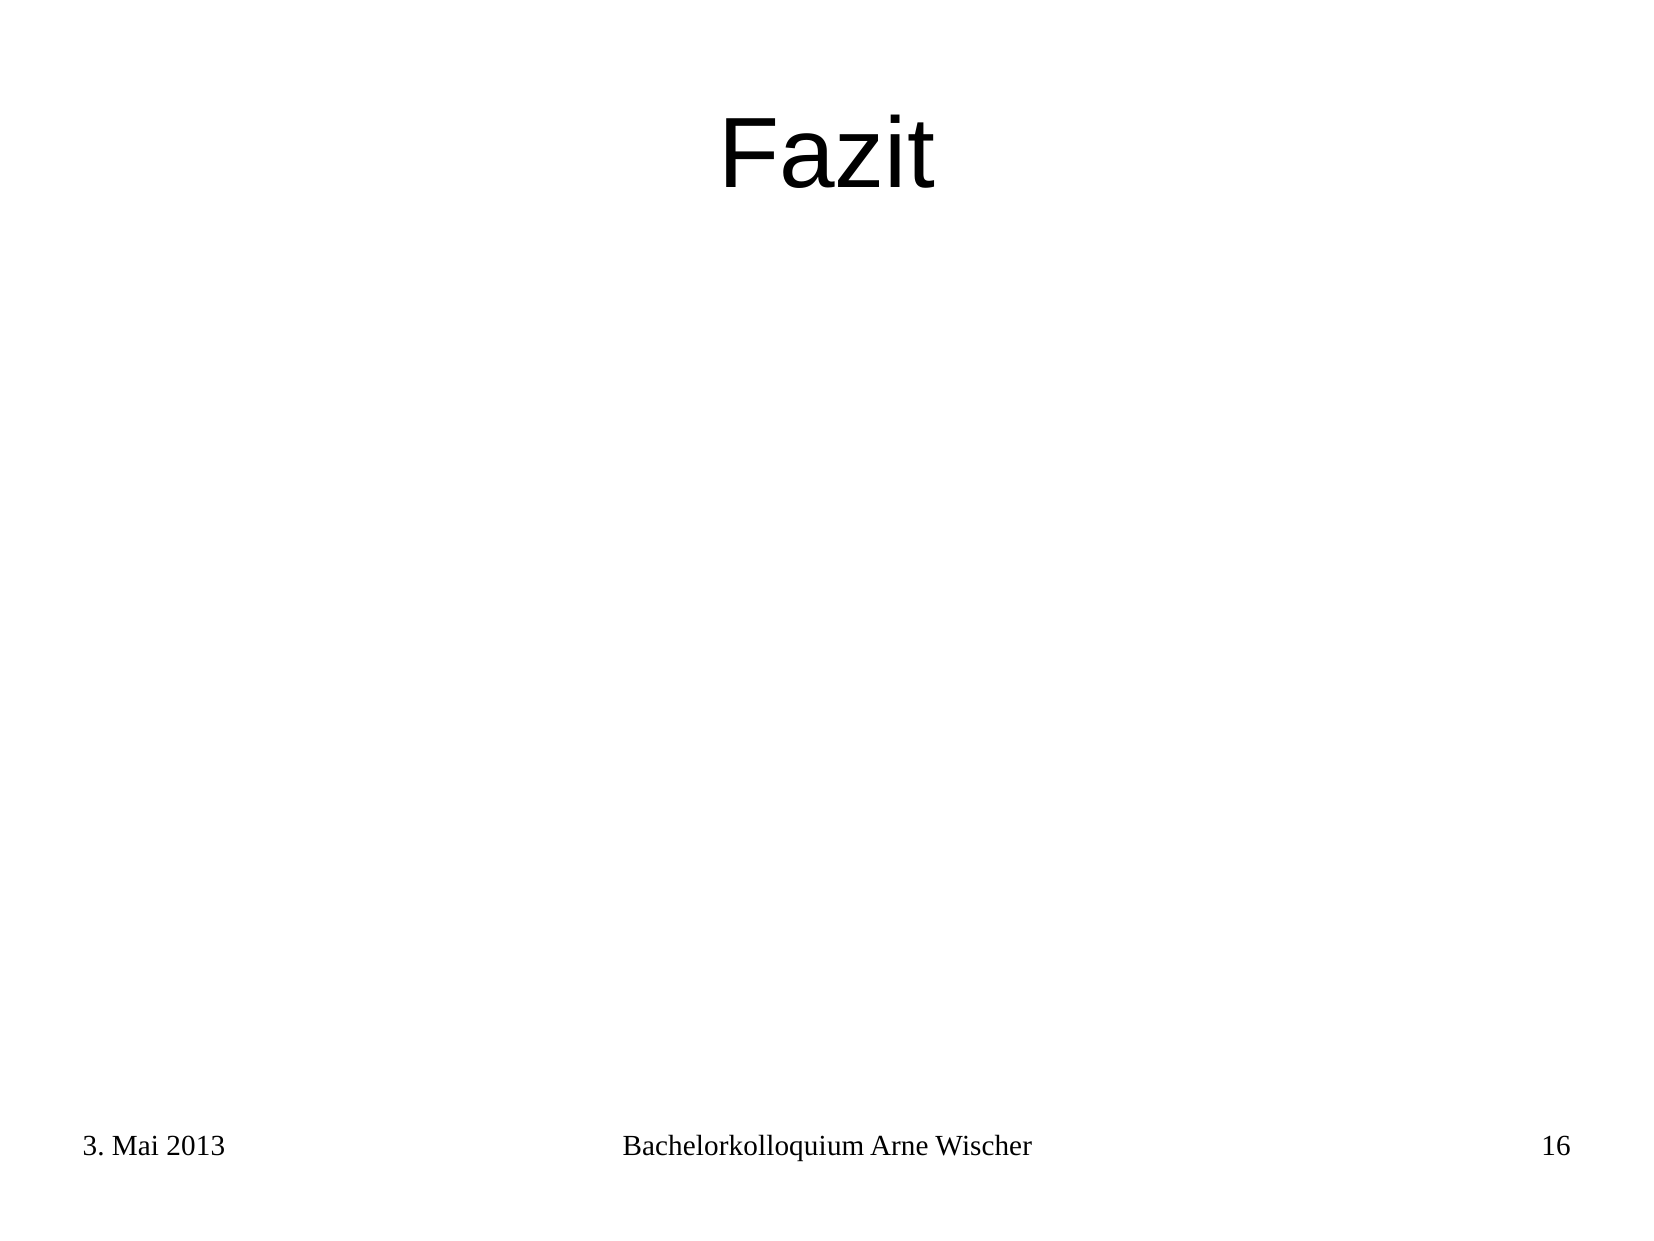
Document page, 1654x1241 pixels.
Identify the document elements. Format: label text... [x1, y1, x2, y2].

title Fazit [82, 49, 1571, 257]
